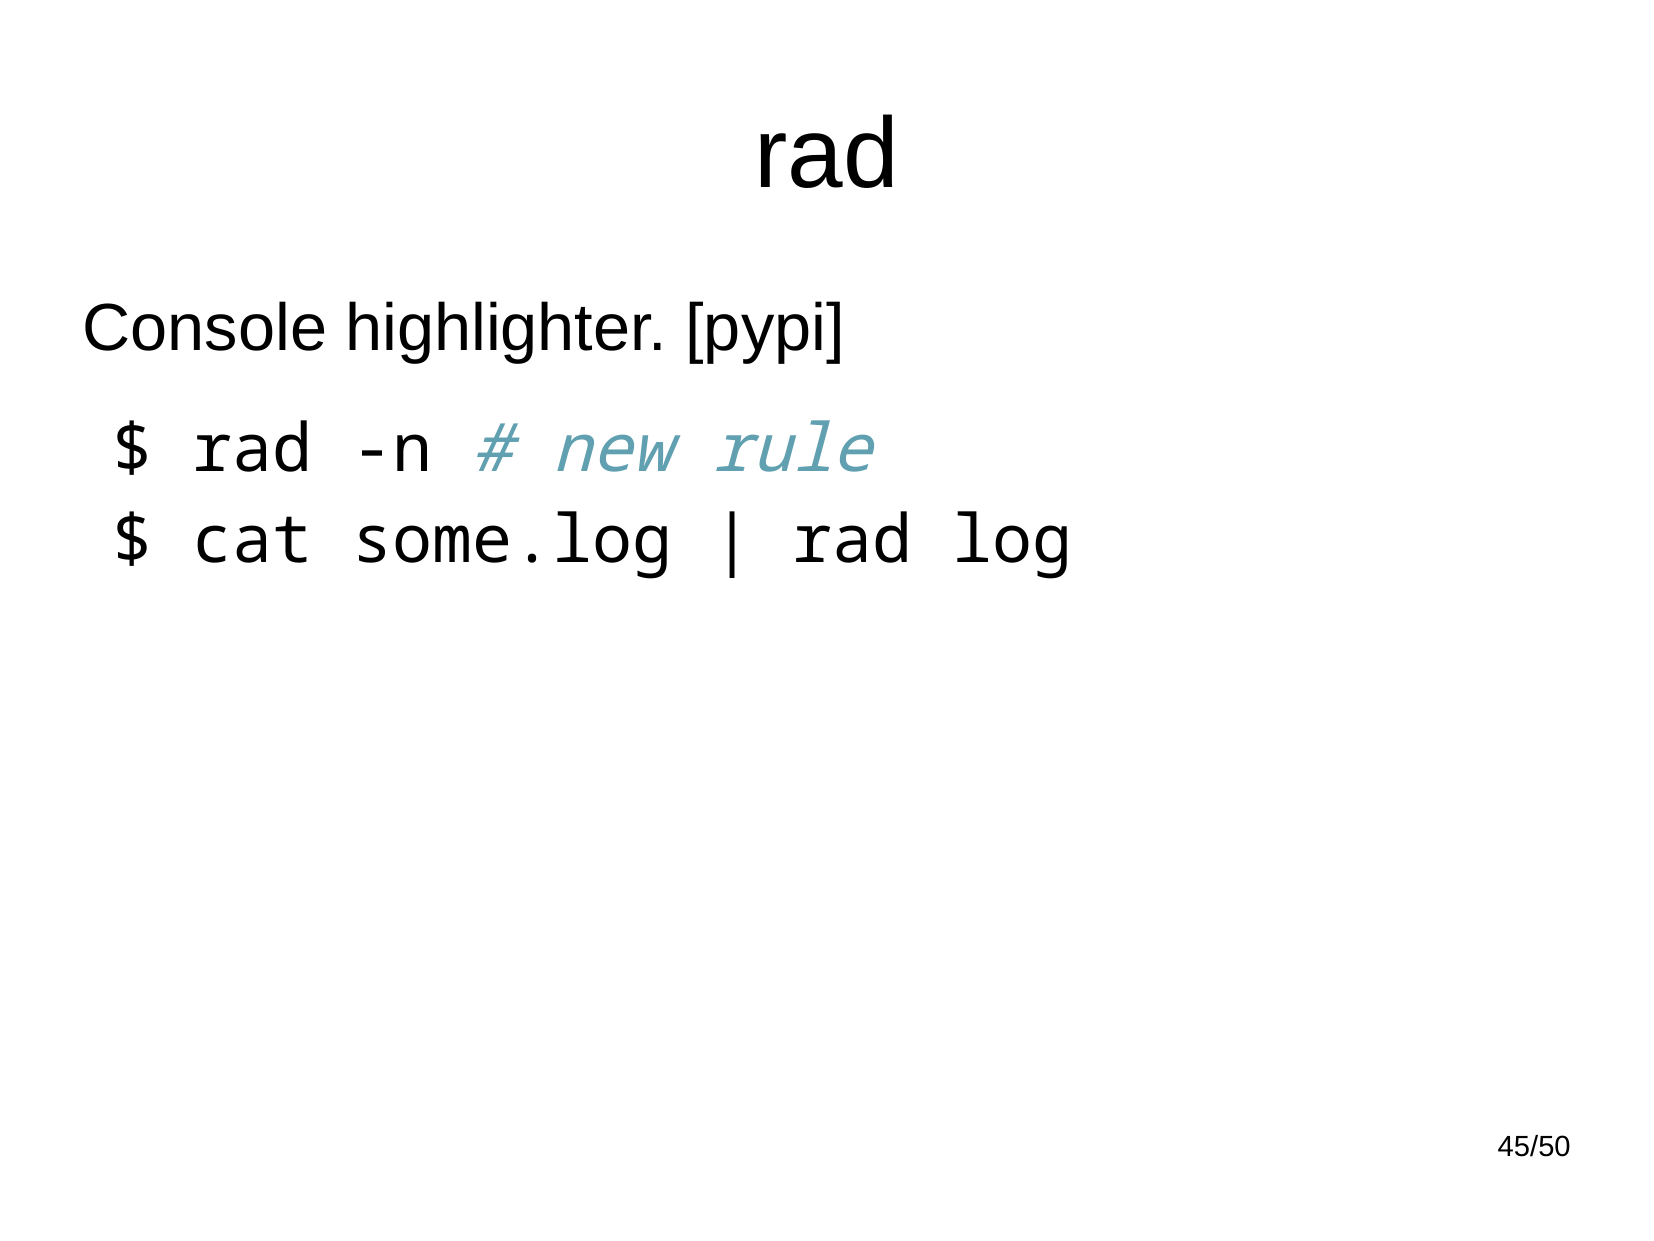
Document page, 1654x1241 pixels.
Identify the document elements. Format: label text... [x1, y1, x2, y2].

title rad [82, 97, 1571, 209]
list Console highlighter. [pypi] $ rad -n # new rule $ cat some.log | rad log [82, 290, 1571, 1010]
